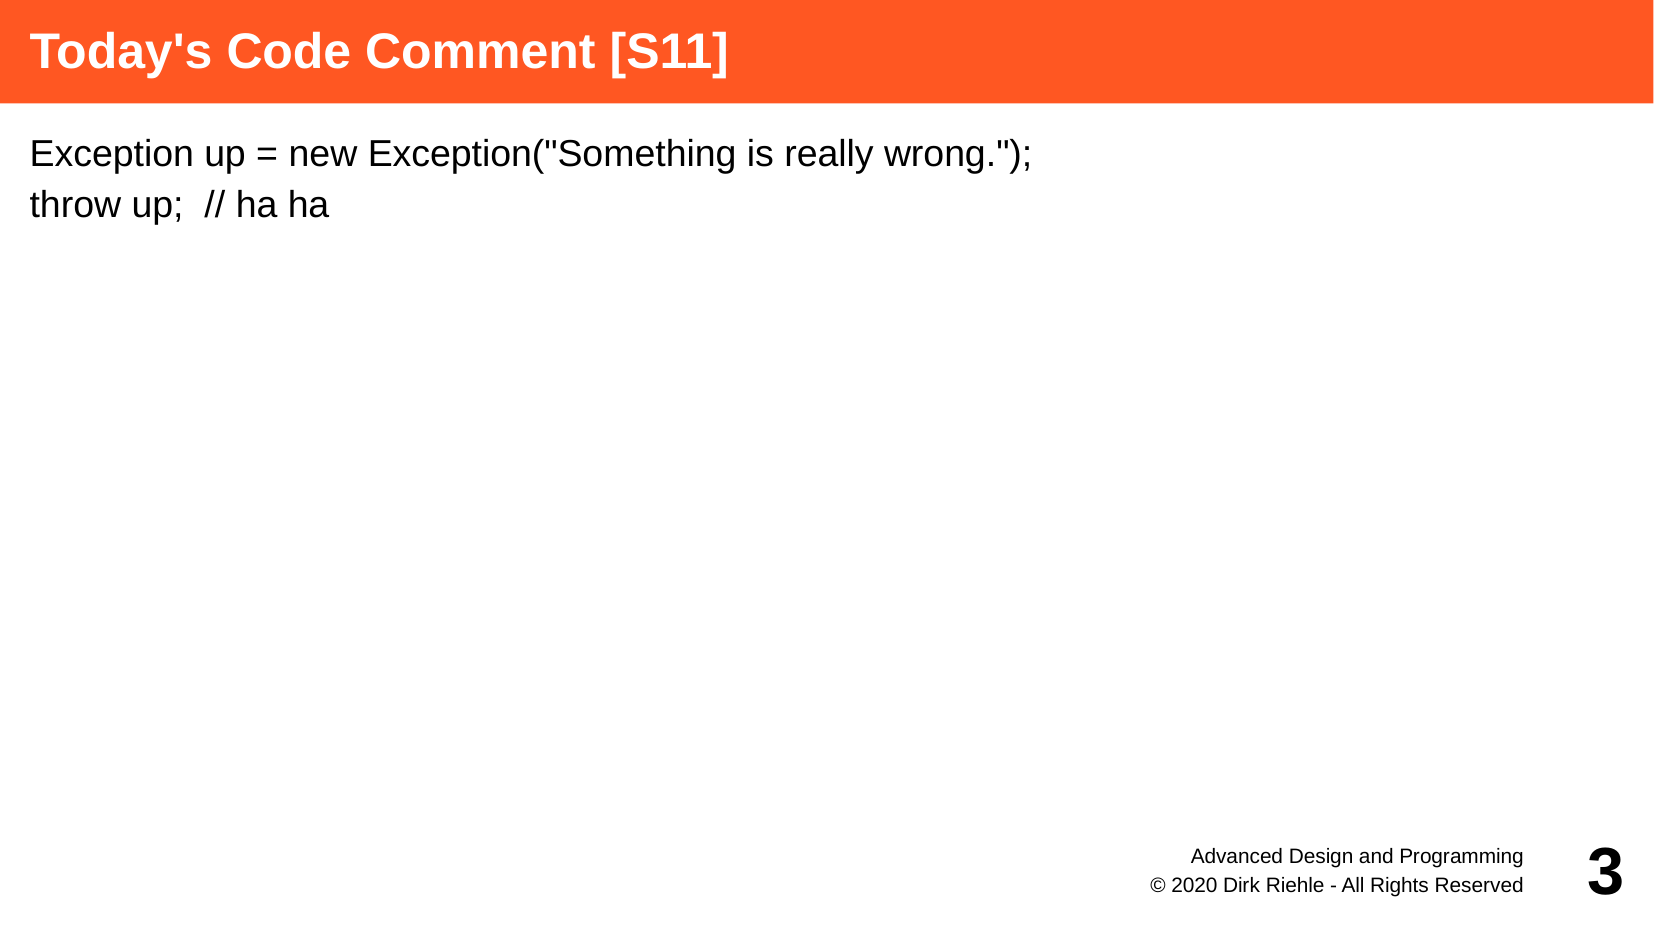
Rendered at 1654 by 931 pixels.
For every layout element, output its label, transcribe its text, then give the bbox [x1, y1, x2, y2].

list Exception up = new Exception("Something is really wrong."); throw up; // ha ha [29, 132, 1625, 813]
title Today's Code Comment [S11] [0, 0, 1654, 104]
